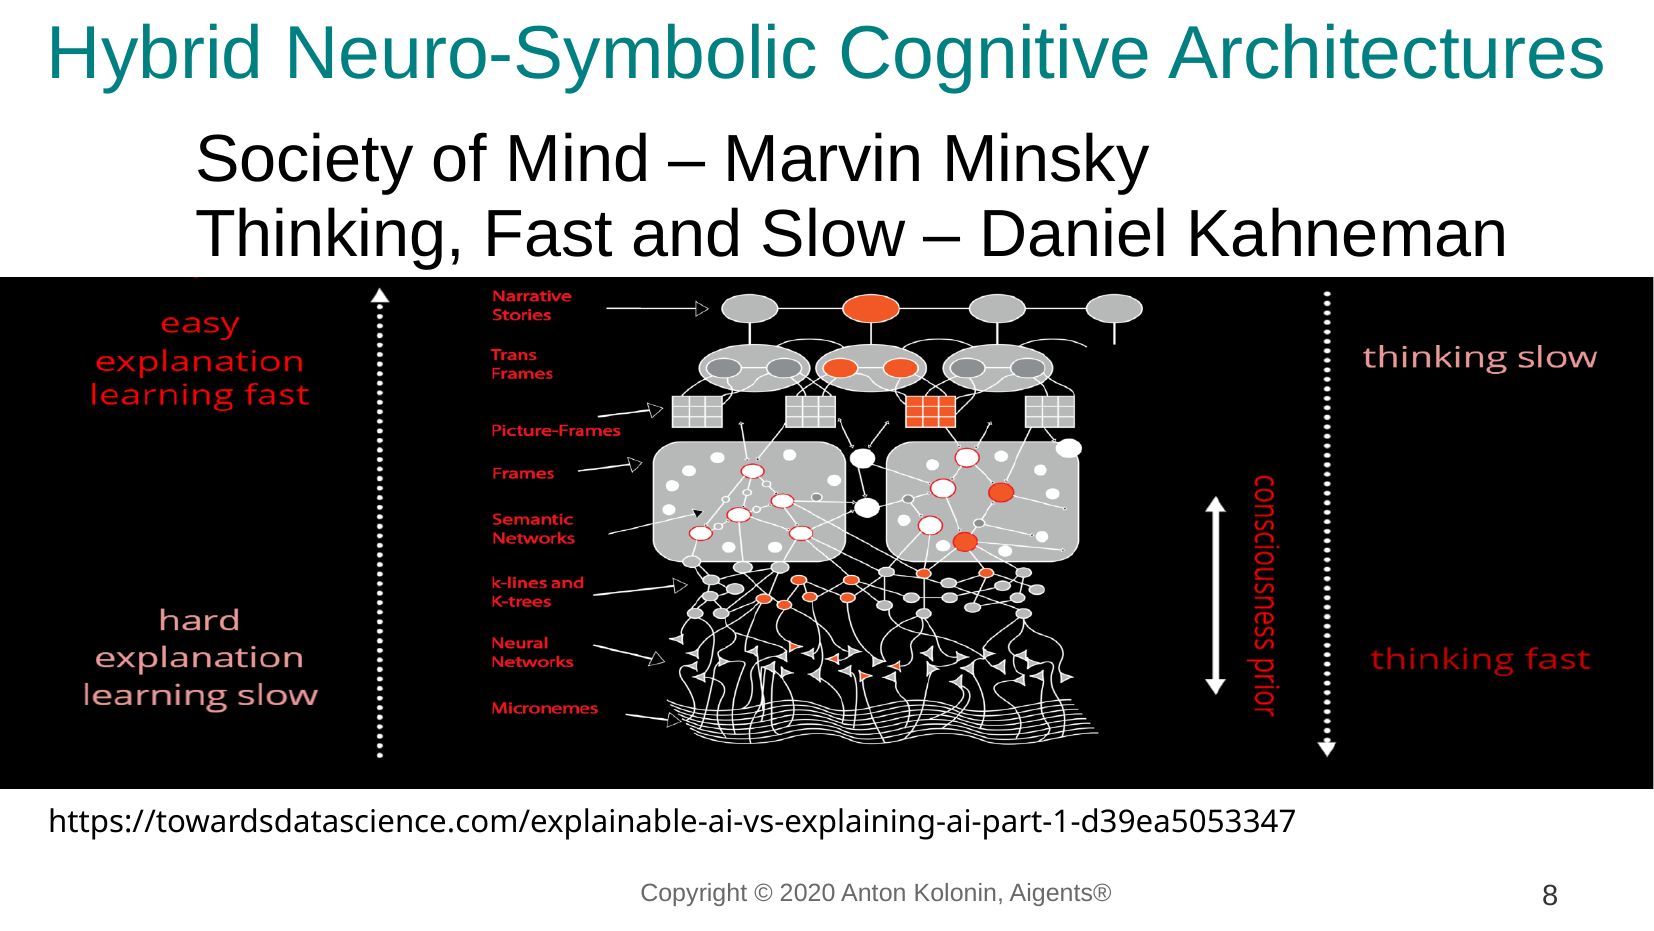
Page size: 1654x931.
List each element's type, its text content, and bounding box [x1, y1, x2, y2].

text_box https://towardsdatascience.com/explainable-ai-vs-explaining-ai-part-1-d39ea5053347 [33, 791, 1606, 843]
picture [0, 277, 1654, 789]
text_box Hybrid Neuro-Symbolic Cognitive Architectures [0, 0, 1654, 105]
text_box Society of Mind – Marvin Minsky Thinking, Fast and Slow – Daniel Kahneman [180, 113, 1528, 279]
